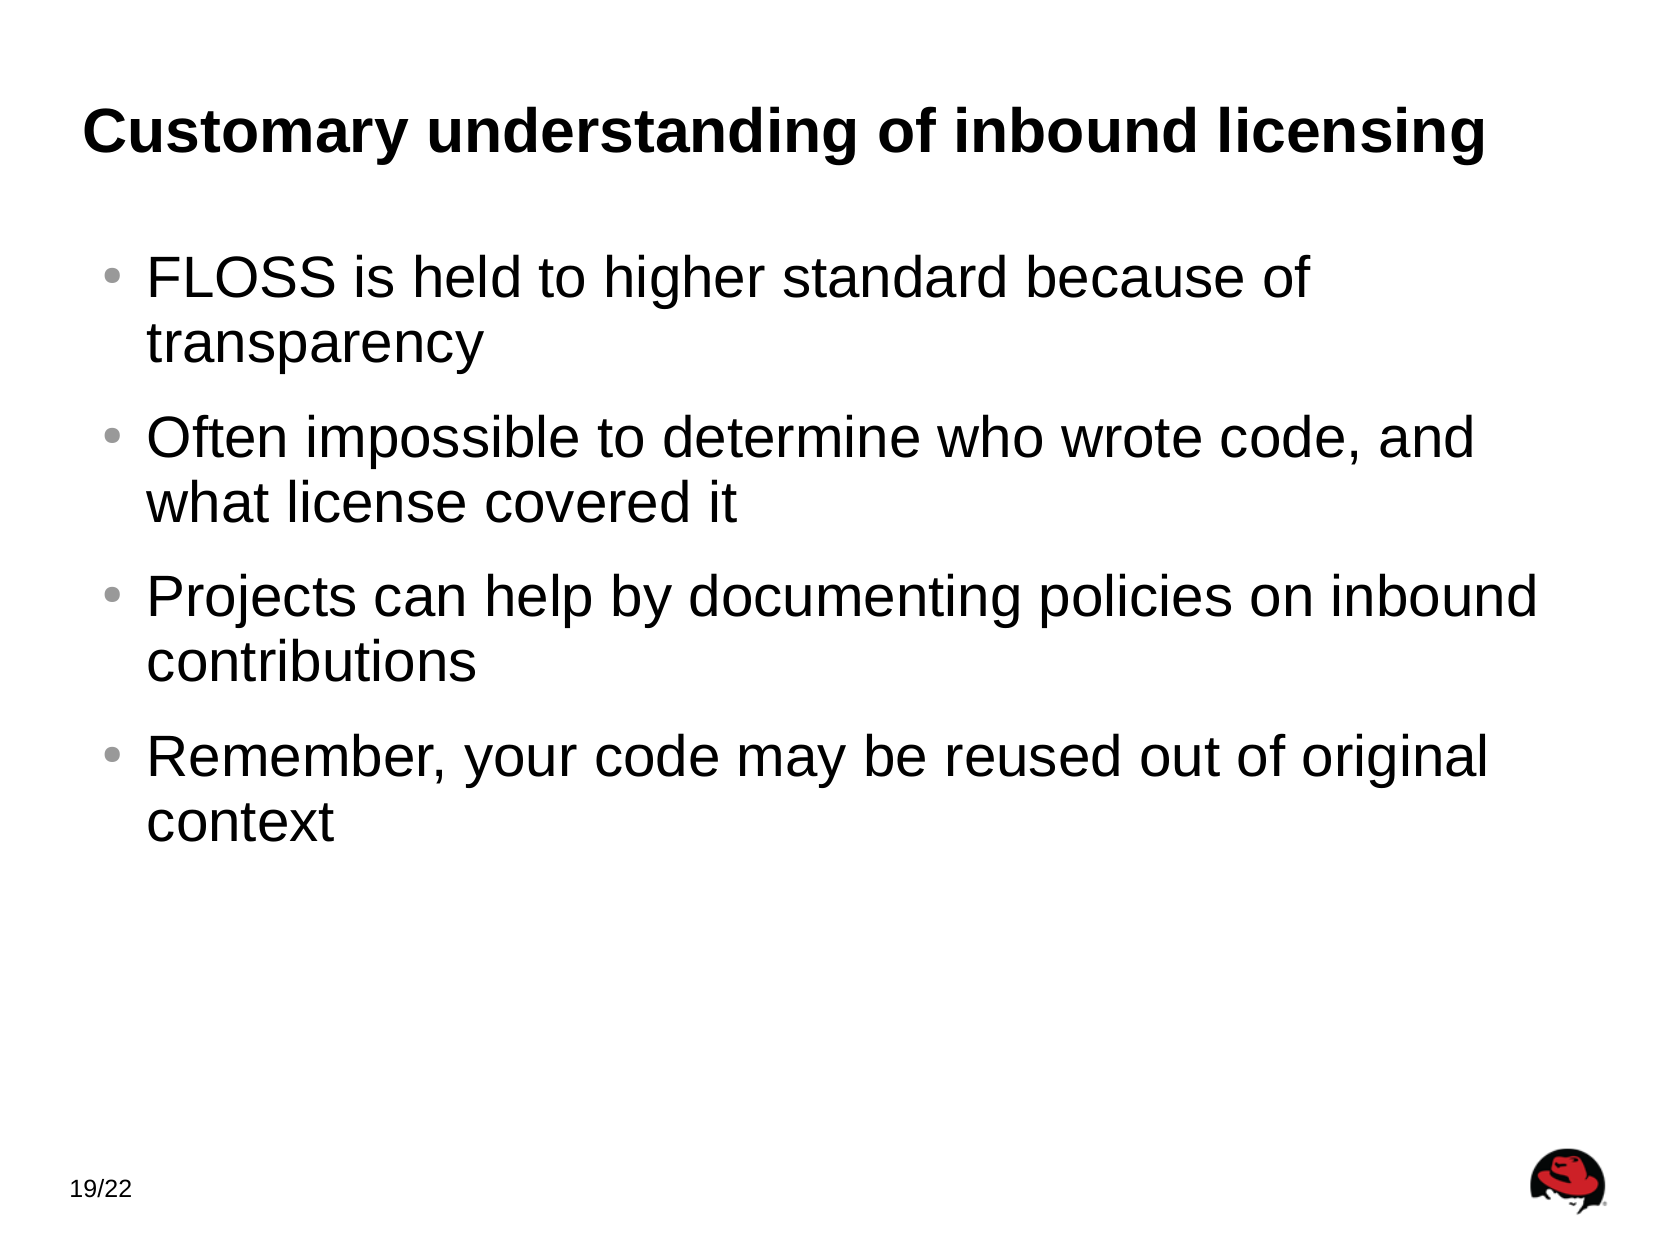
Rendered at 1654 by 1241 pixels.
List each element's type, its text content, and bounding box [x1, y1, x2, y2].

title Customary understanding of inbound licensing [82, 45, 1571, 218]
picture [1529, 1146, 1613, 1224]
list FLOSS is held to higher standard because of transparency Often impossible to determine who wrote code, and what license covered it Projects can help by documenting policies on inbound contributions Remember, your code may be reused out of original context [86, 244, 1576, 1024]
